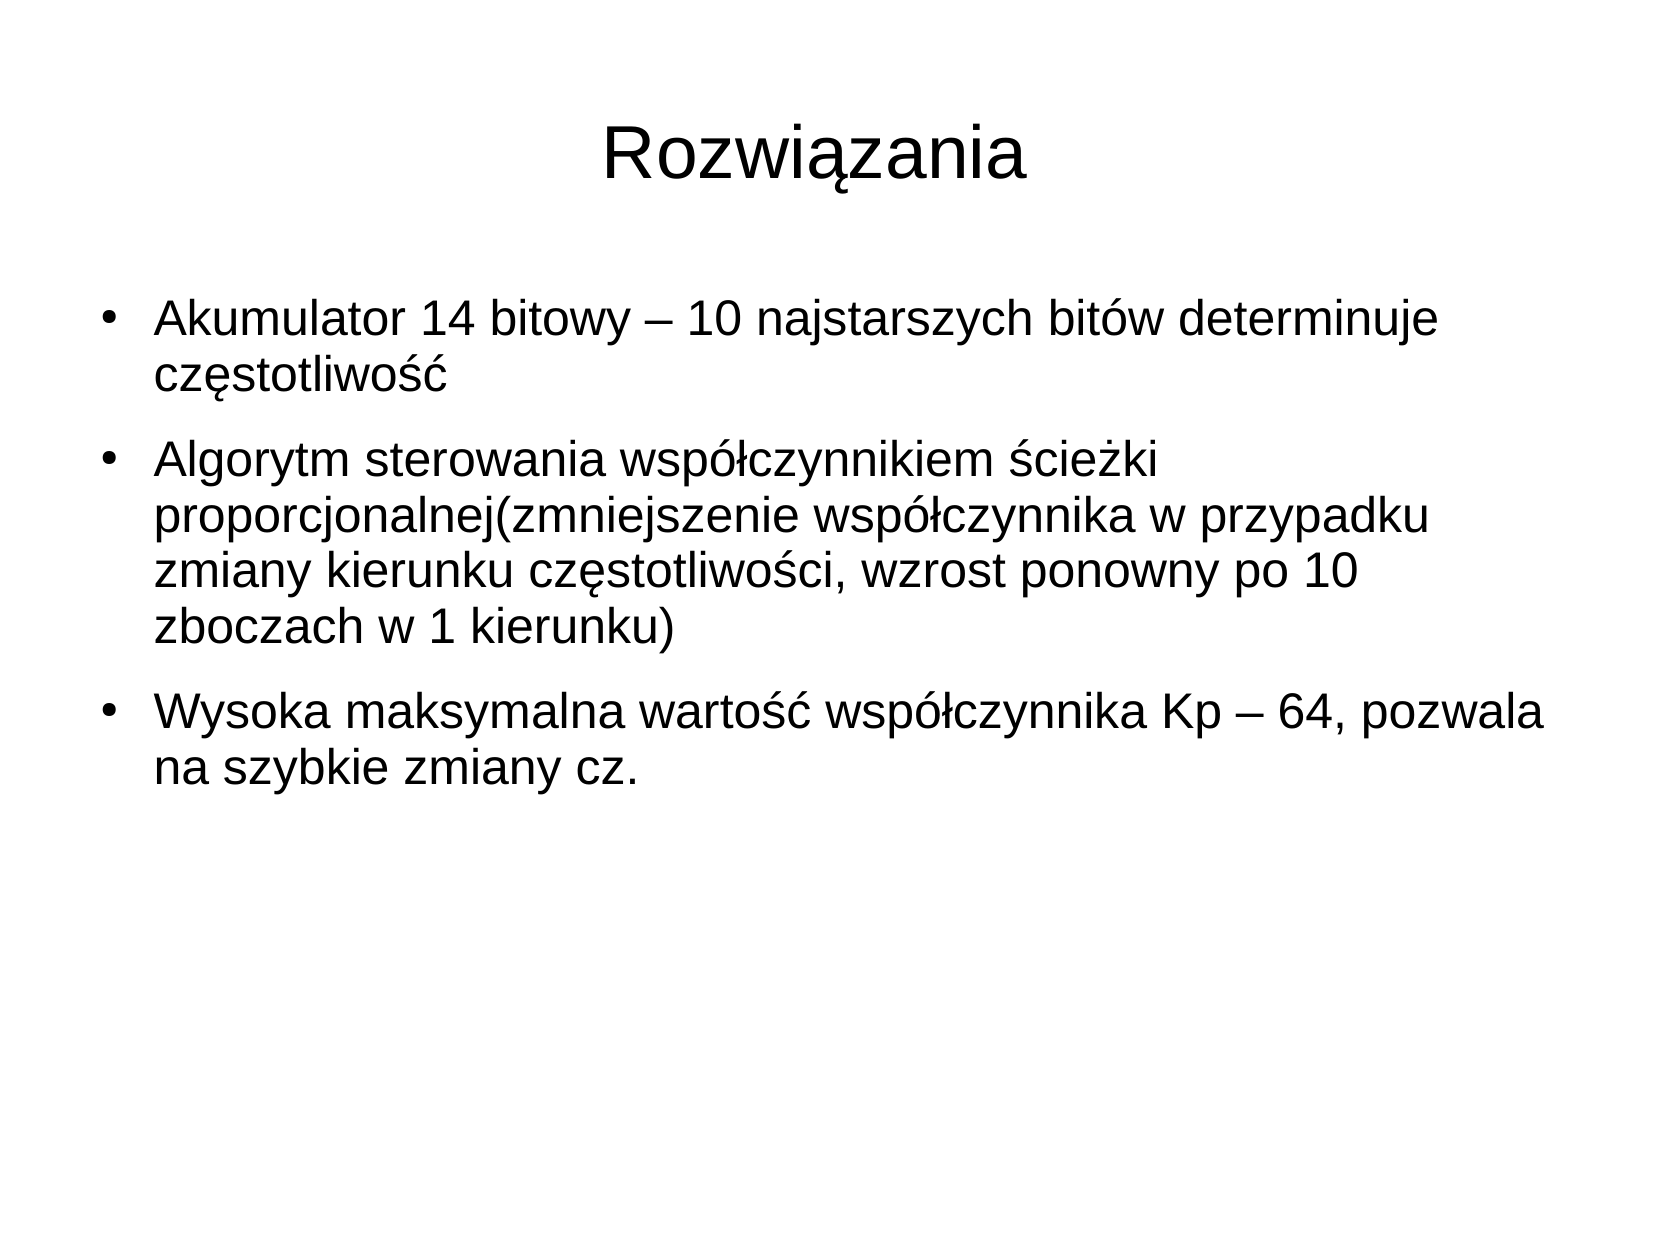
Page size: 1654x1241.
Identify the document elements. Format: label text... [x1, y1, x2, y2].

title Rozwiązania [82, 49, 1571, 257]
list Akumulator 14 bitowy – 10 najstarszych bitów determinuje częstotliwość Algorytm sterowania współczynnikiem ścieżki proporcjonalnej(zmniejszenie współczynnika w przypadku zmiany kierunku częstotliwości, wzrost ponowny po 10 zboczach w 1 kierunku) Wysoka maksymalna wartość współczynnika Kp – 64, pozwala na szybkie zmiany cz. [82, 290, 1571, 1010]
